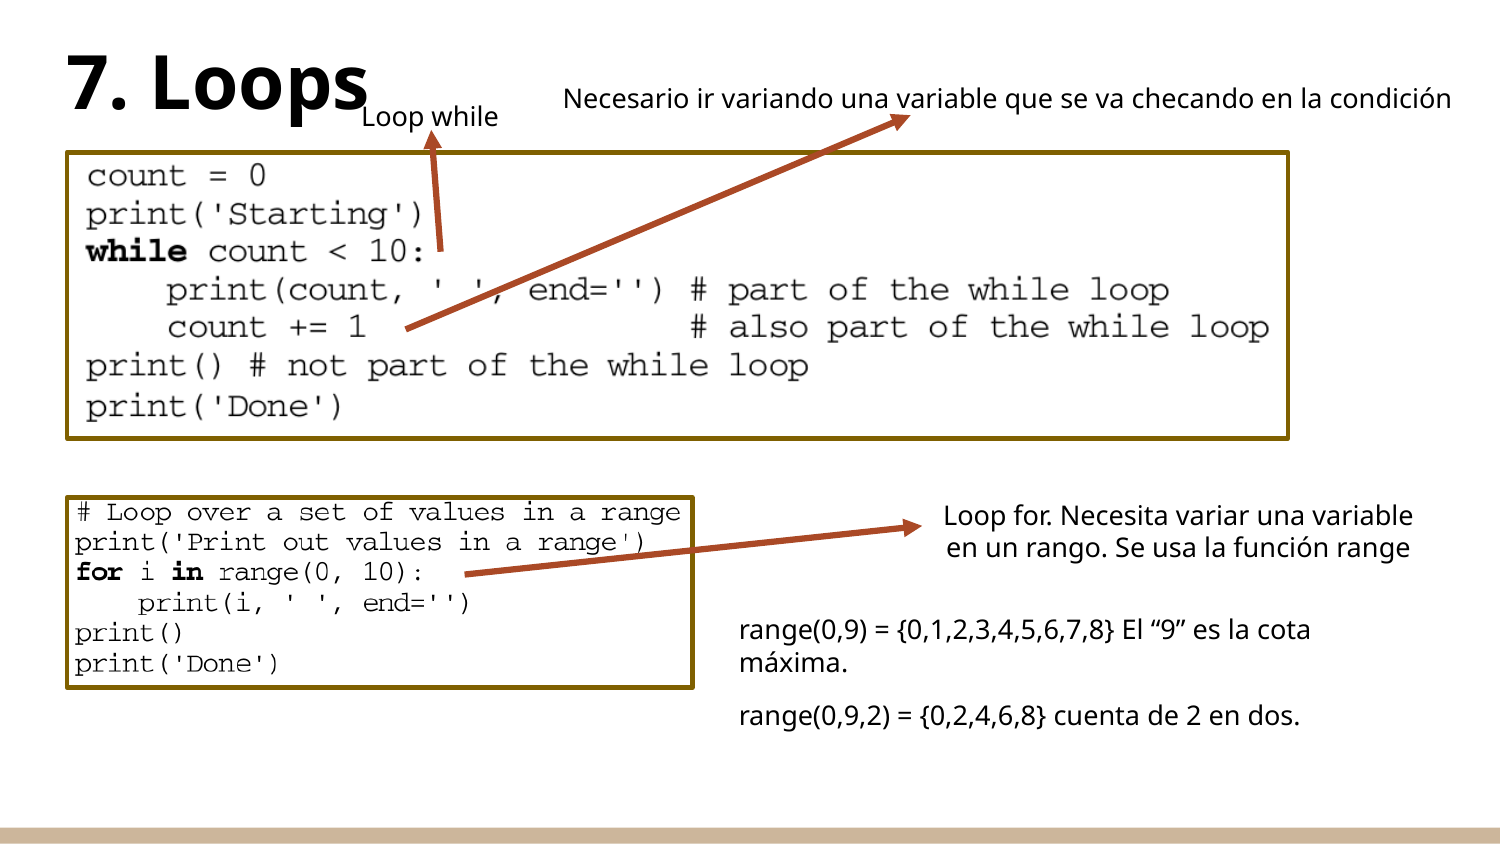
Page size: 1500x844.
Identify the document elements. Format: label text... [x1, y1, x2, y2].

text_box range(0,9) = {0,1,2,3,4,5,6,7,8} El “9” es la cota máxima. range(0,9,2) = {0,2,4,6,8} cuenta de 2 en dos. [723, 597, 1391, 733]
text_box Loop for. Necesita variar una variable en un rango. Se usa la función range [922, 483, 1435, 565]
picture [69, 499, 690, 686]
text_box Necesario ir variando una variable que se va checando en la condición [532, 65, 1482, 148]
text_box Loop while [326, 84, 533, 167]
title 7. Loops [51, 51, 1449, 140]
picture [69, 154, 1286, 436]
